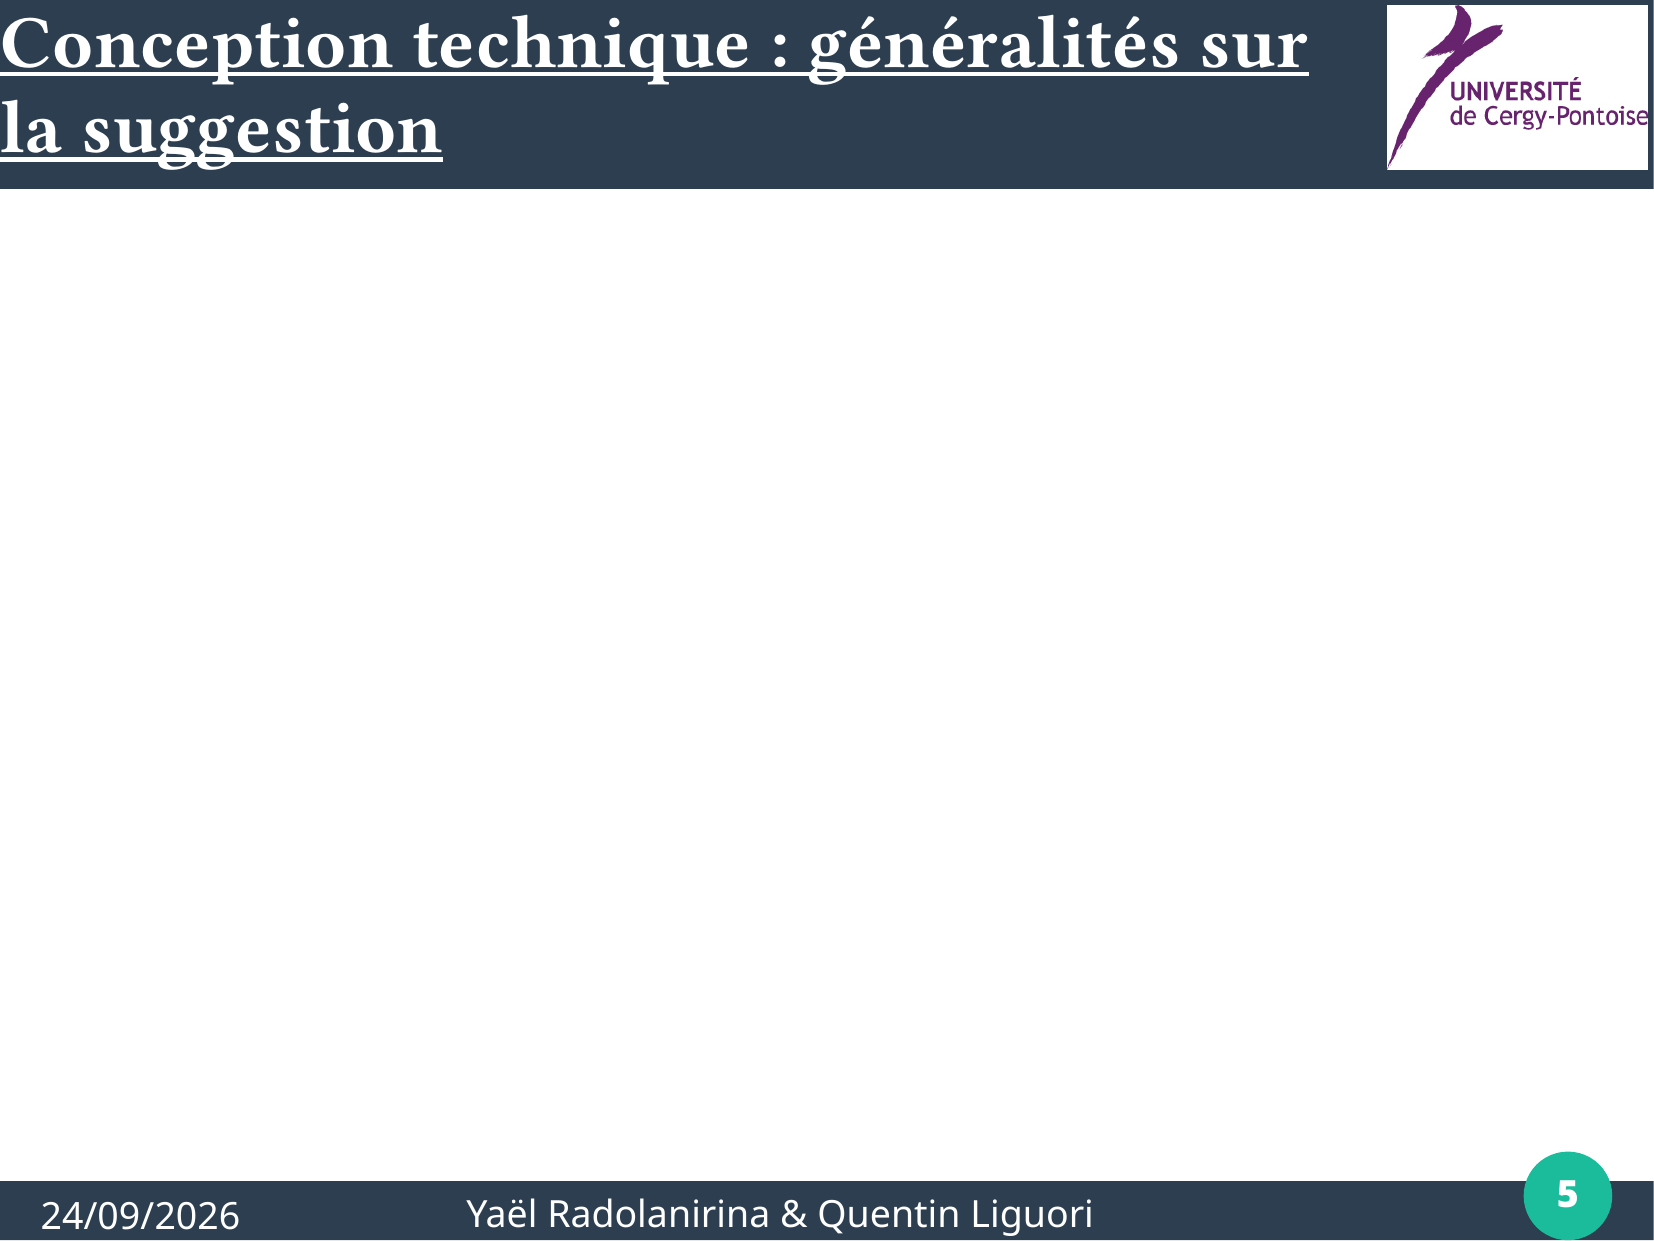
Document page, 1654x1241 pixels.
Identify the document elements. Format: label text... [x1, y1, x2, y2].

title Conception technique : généralités sur la suggestion [0, 0, 1382, 189]
picture [1387, 5, 1648, 170]
